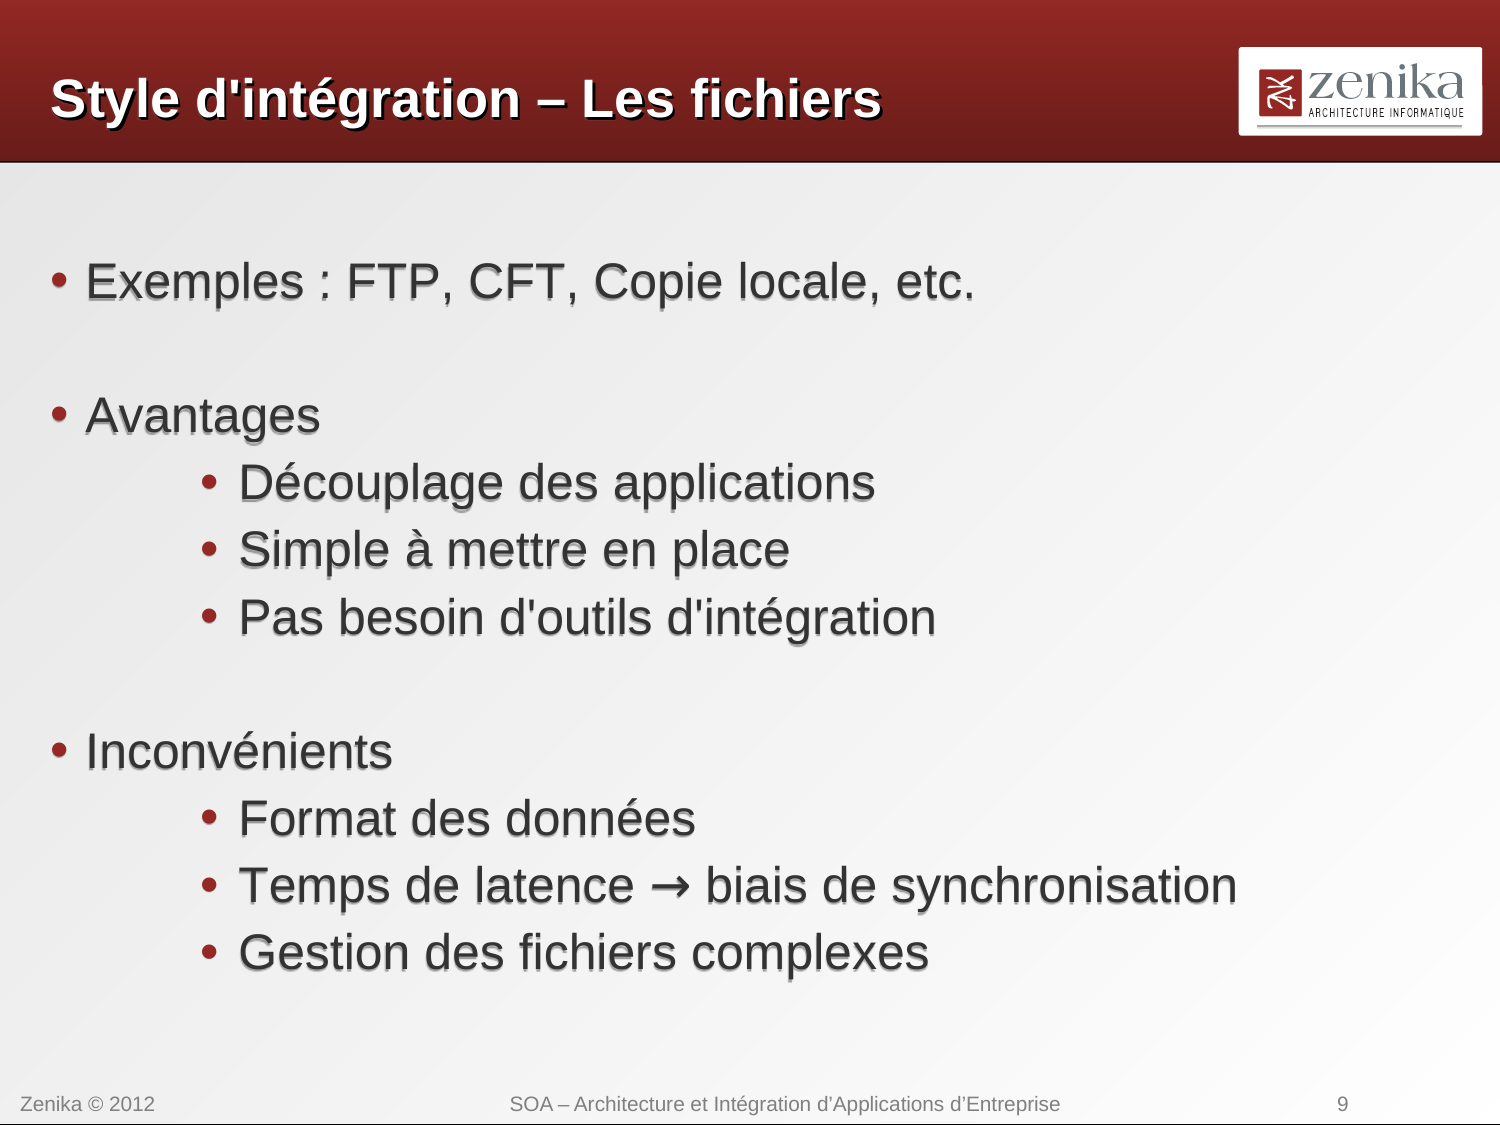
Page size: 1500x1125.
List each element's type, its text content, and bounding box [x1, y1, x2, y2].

list Exemples : FTP, CFT, Copie locale, etc. Avantages Découplage des applications Simple à mettre en place Pas besoin d'outils d'intégration Inconvénients Format des données Temps de latence → biais de synchronisation Gestion des fichiers complexes [50, 249, 1435, 1079]
title Style d'intégration – Les fichiers [50, 15, 1206, 180]
